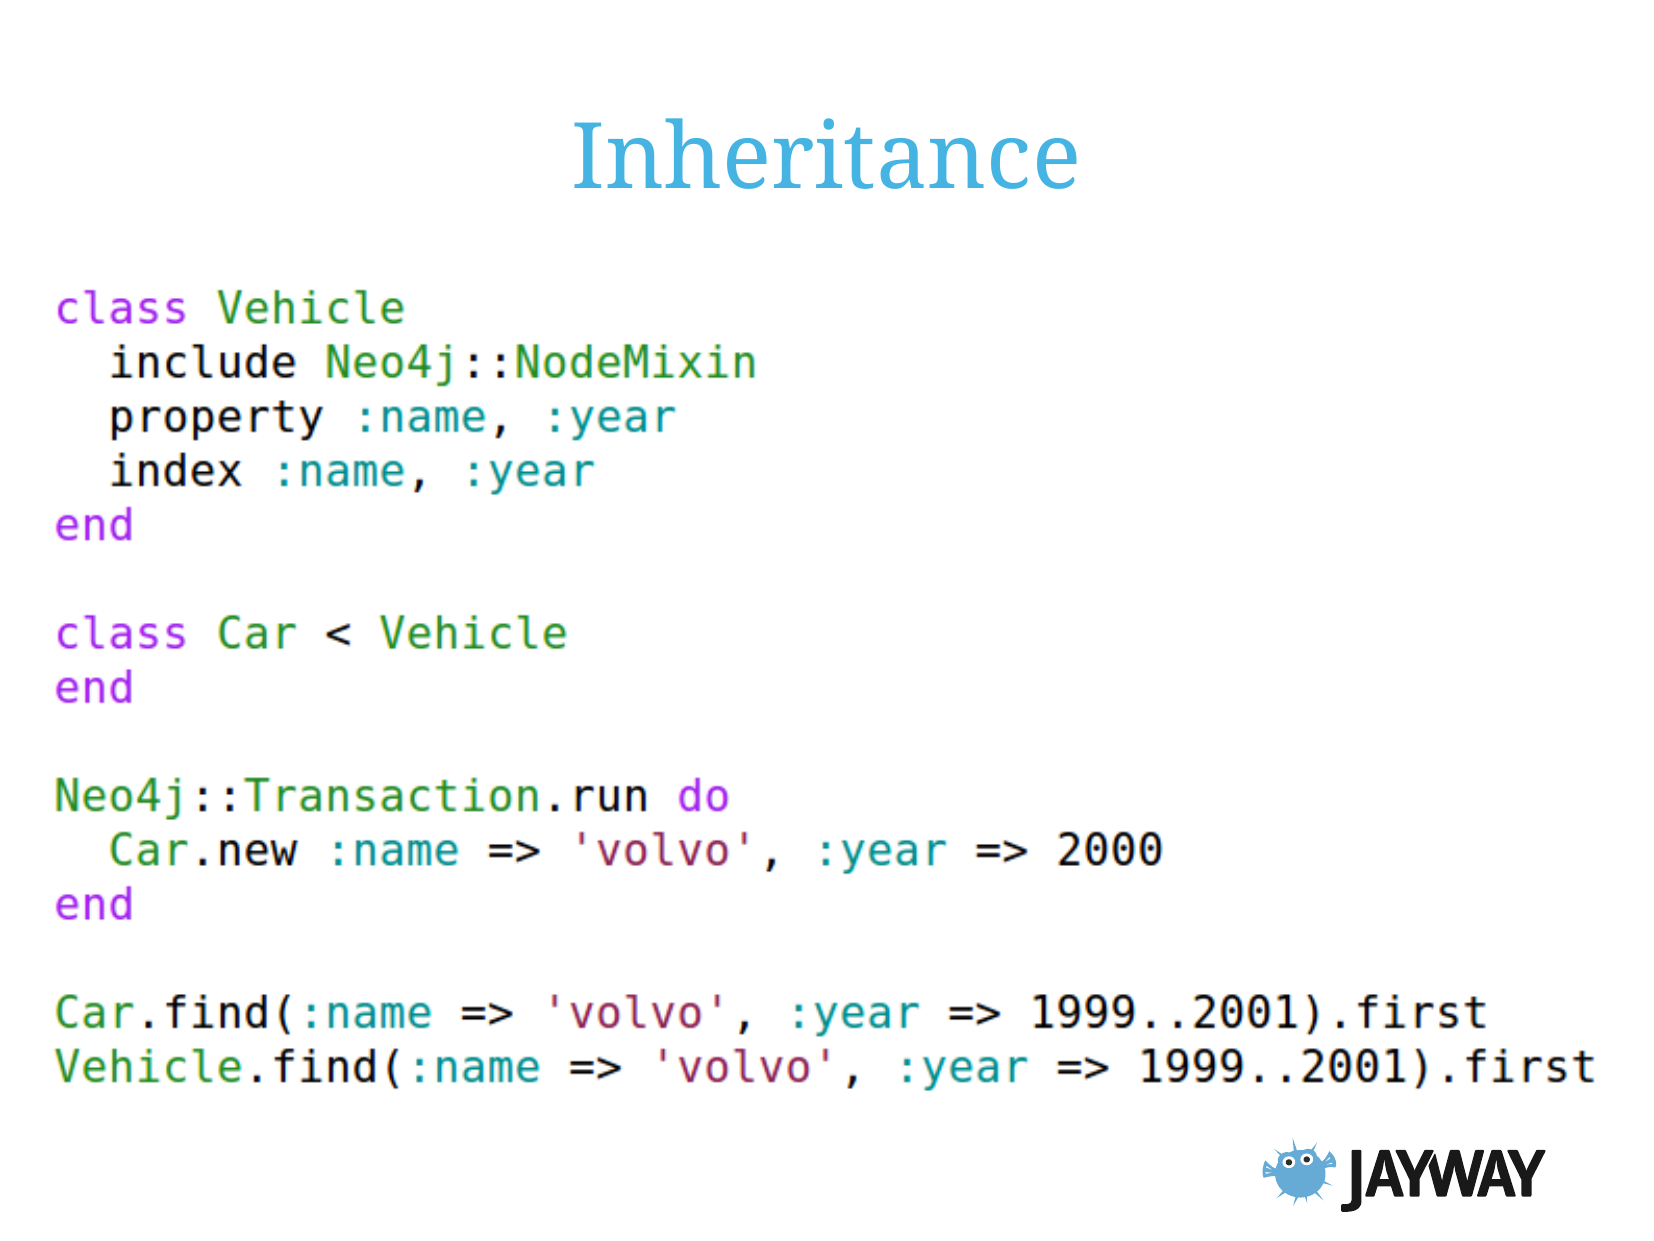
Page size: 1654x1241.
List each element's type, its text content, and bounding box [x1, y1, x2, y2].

picture [40, 274, 1611, 1116]
title Inheritance [82, 56, 1571, 250]
